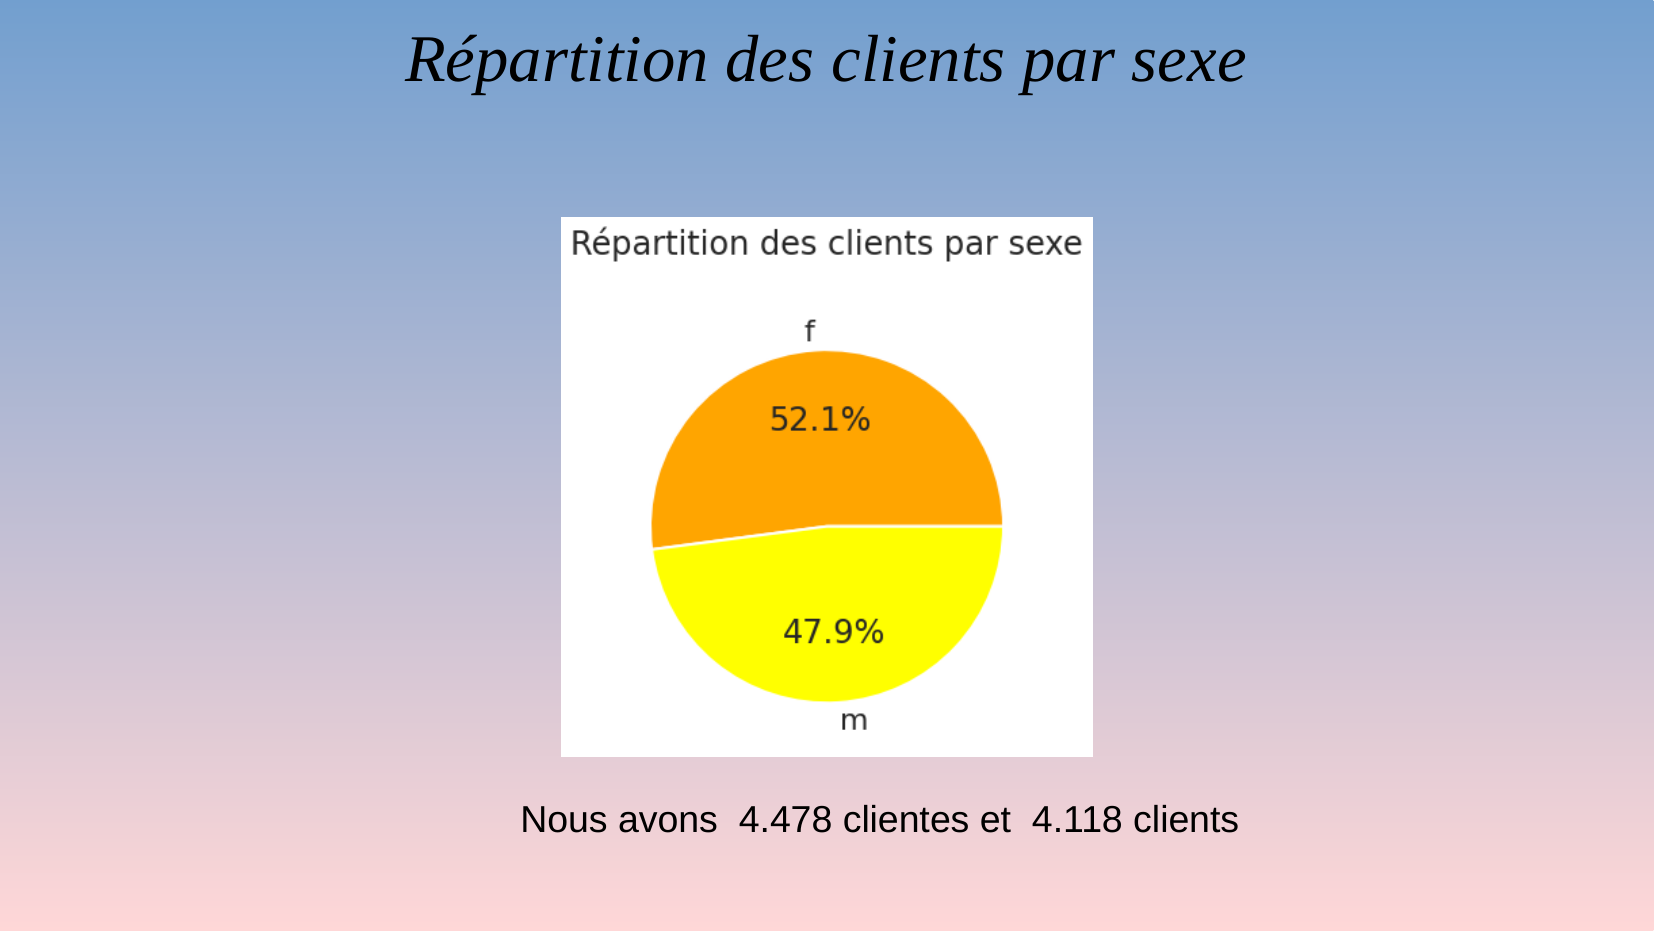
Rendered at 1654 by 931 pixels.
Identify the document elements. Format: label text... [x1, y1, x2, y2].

picture [561, 217, 1093, 758]
text_box Nous avons 4.478 clientes et 4.118 clients [318, 791, 1441, 849]
title Répartition des clients par sexe [0, 0, 1654, 119]
